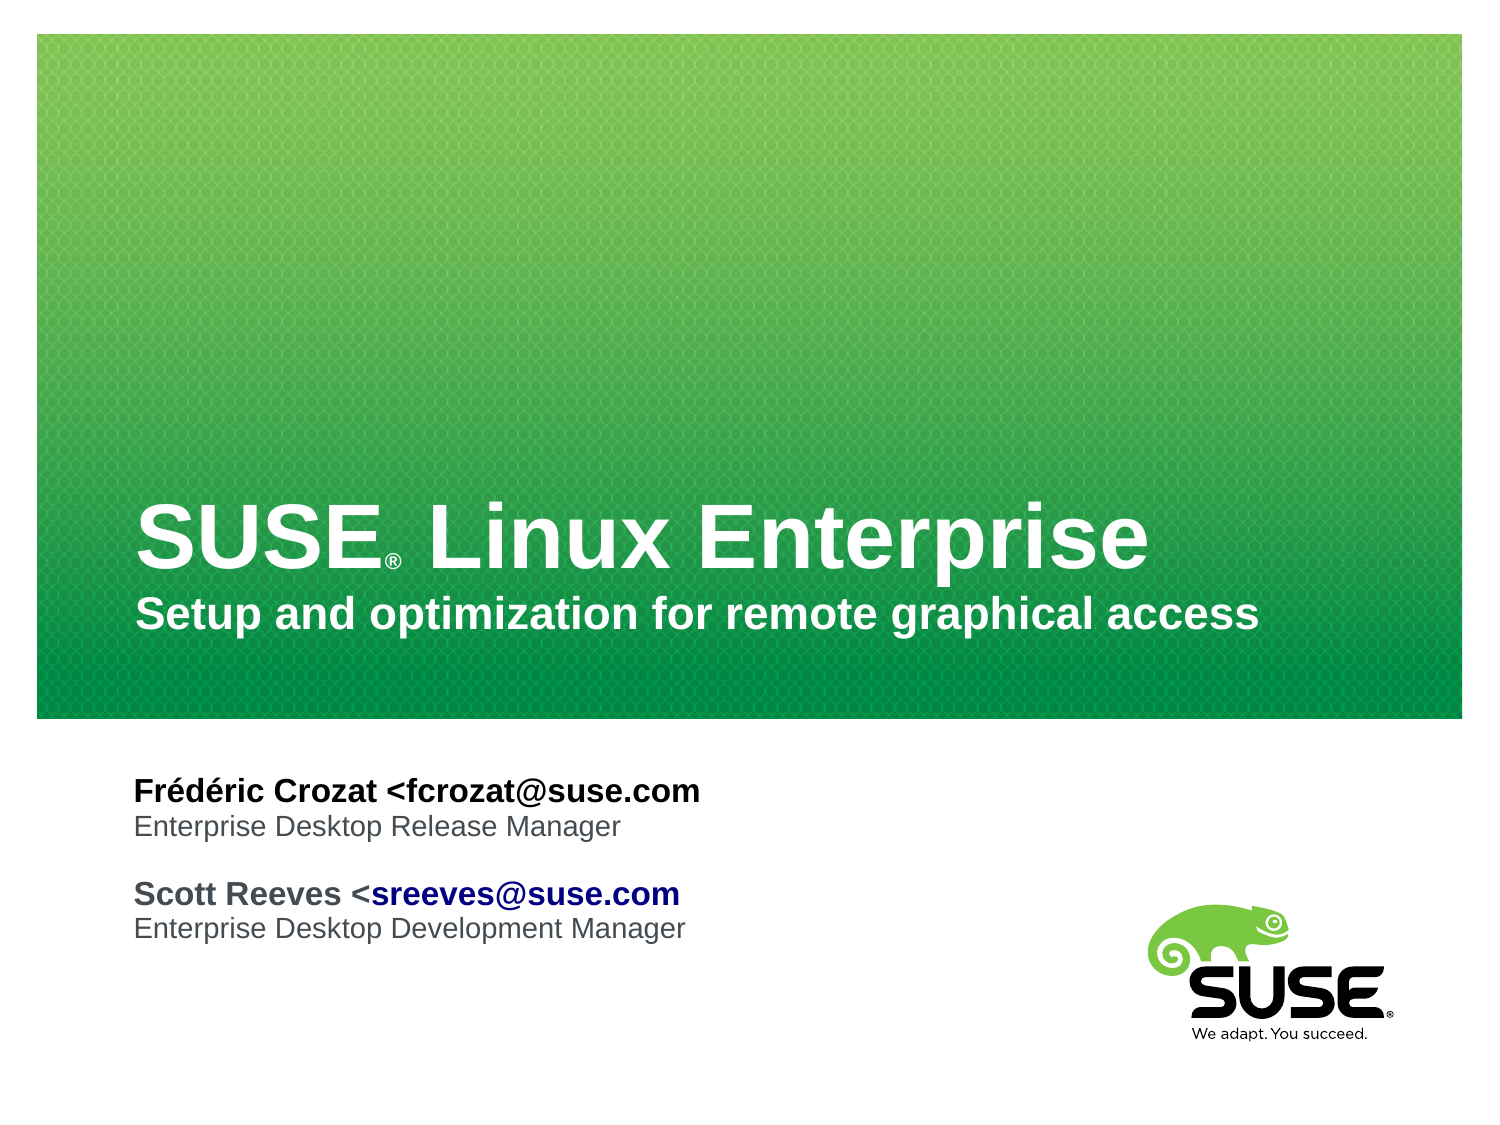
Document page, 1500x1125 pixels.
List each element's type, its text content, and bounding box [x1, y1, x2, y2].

title SUSE® Linux Enterprise Setup and optimization for remote graphical access [135, 388, 1409, 640]
subtitle Frédéric Crozat <fcrozat@suse.comEnterprise Desktop Release Manager Scott Reeves <sreeves@suse.comEnterprise Desktop Development Manager [133, 772, 758, 969]
picture [37, 34, 1463, 719]
